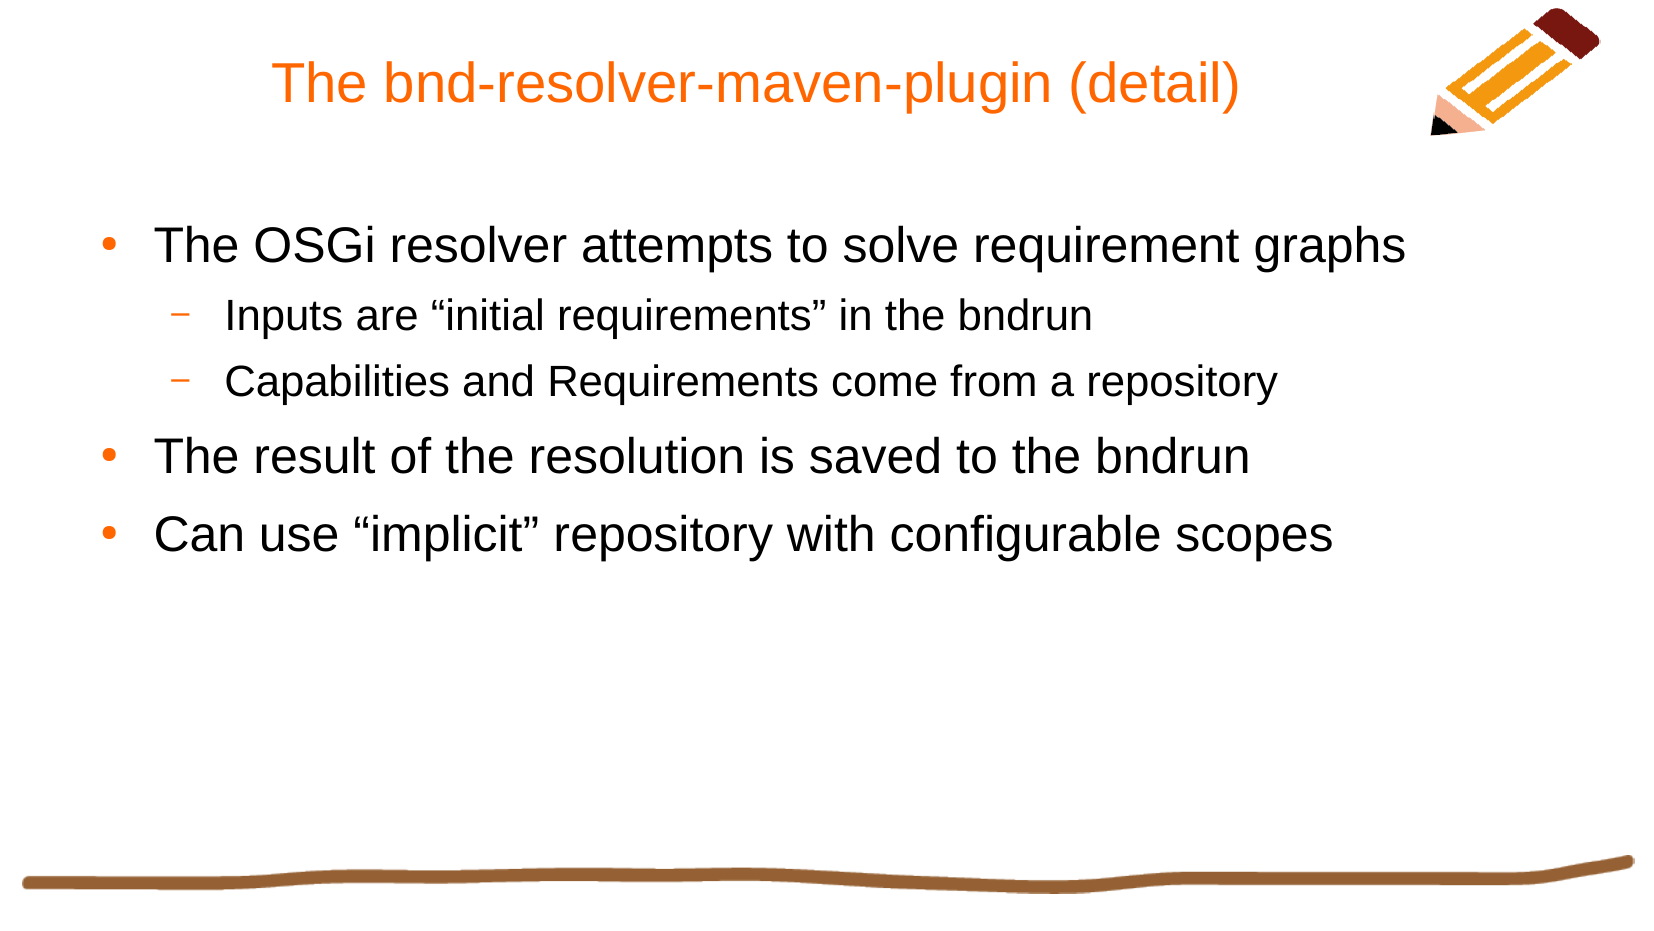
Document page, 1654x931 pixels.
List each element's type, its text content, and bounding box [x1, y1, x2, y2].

title The bnd-resolver-maven-plugin (detail) [82, 36, 1430, 129]
picture [22, 855, 1635, 894]
list The OSGi resolver attempts to solve requirement graphs Inputs are “initial requirements” in the bndrun Capabilities and Requirements come from a repository The result of the resolution is saved to the bndrun Can use “implicit” repository with configurable scopes [82, 217, 1571, 841]
picture [1430, 8, 1601, 136]
